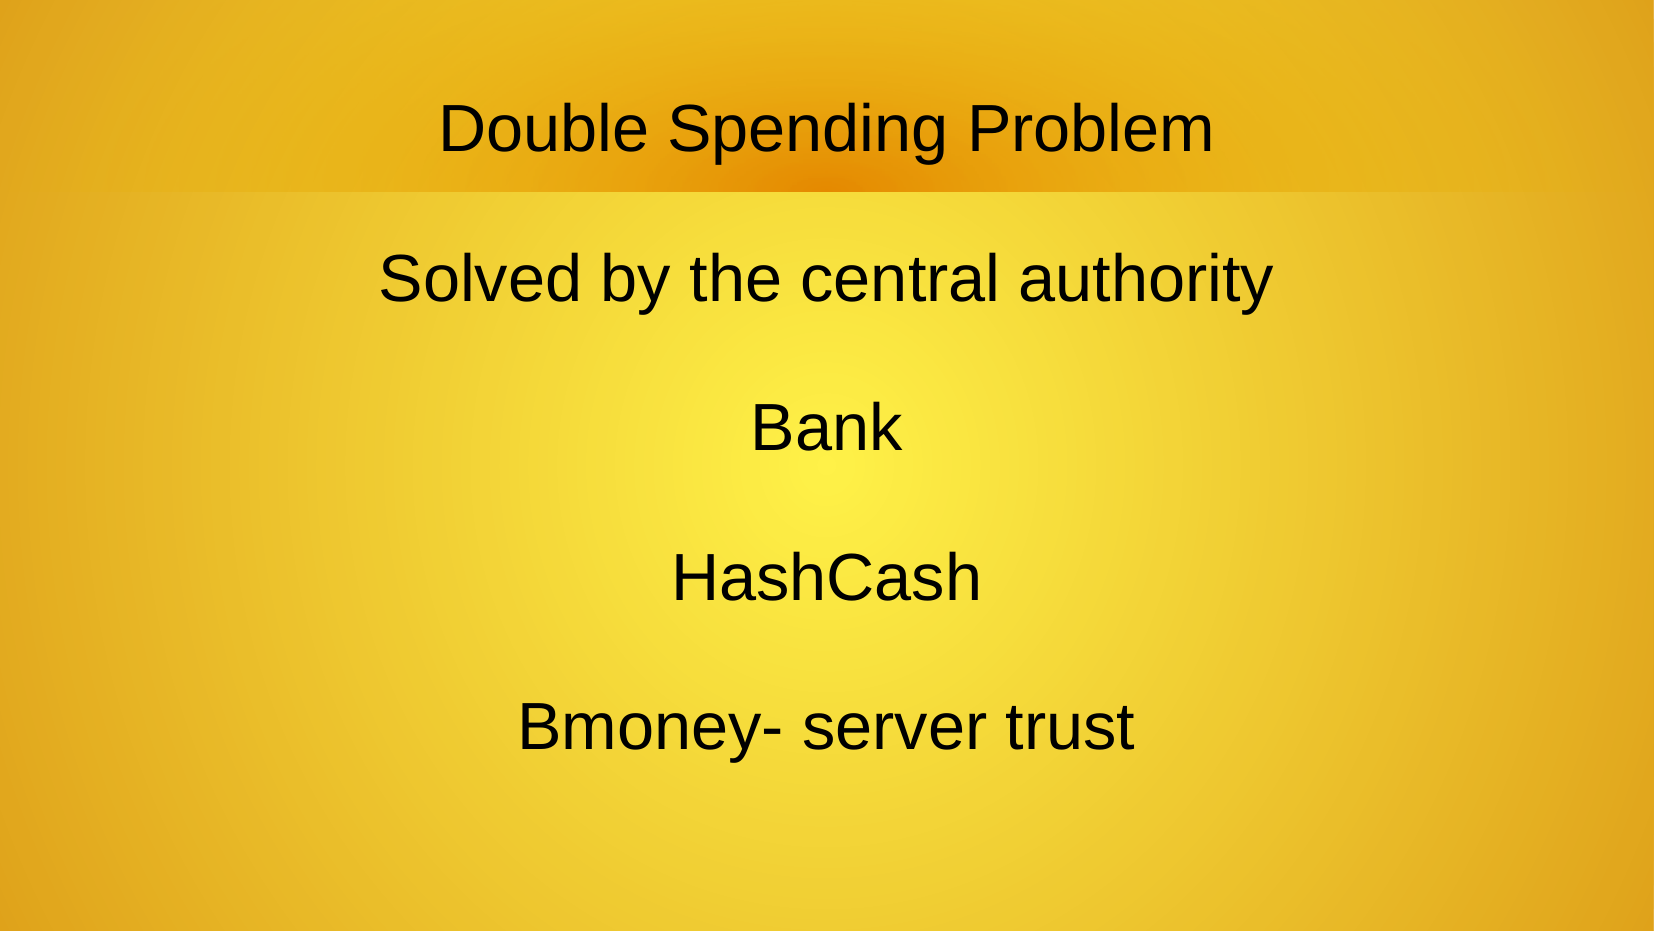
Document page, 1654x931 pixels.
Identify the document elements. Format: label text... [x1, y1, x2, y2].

subtitle Double Spending Problem Solved by the central authority Bank HashCash Bmoney- server trust [82, 67, 1571, 863]
